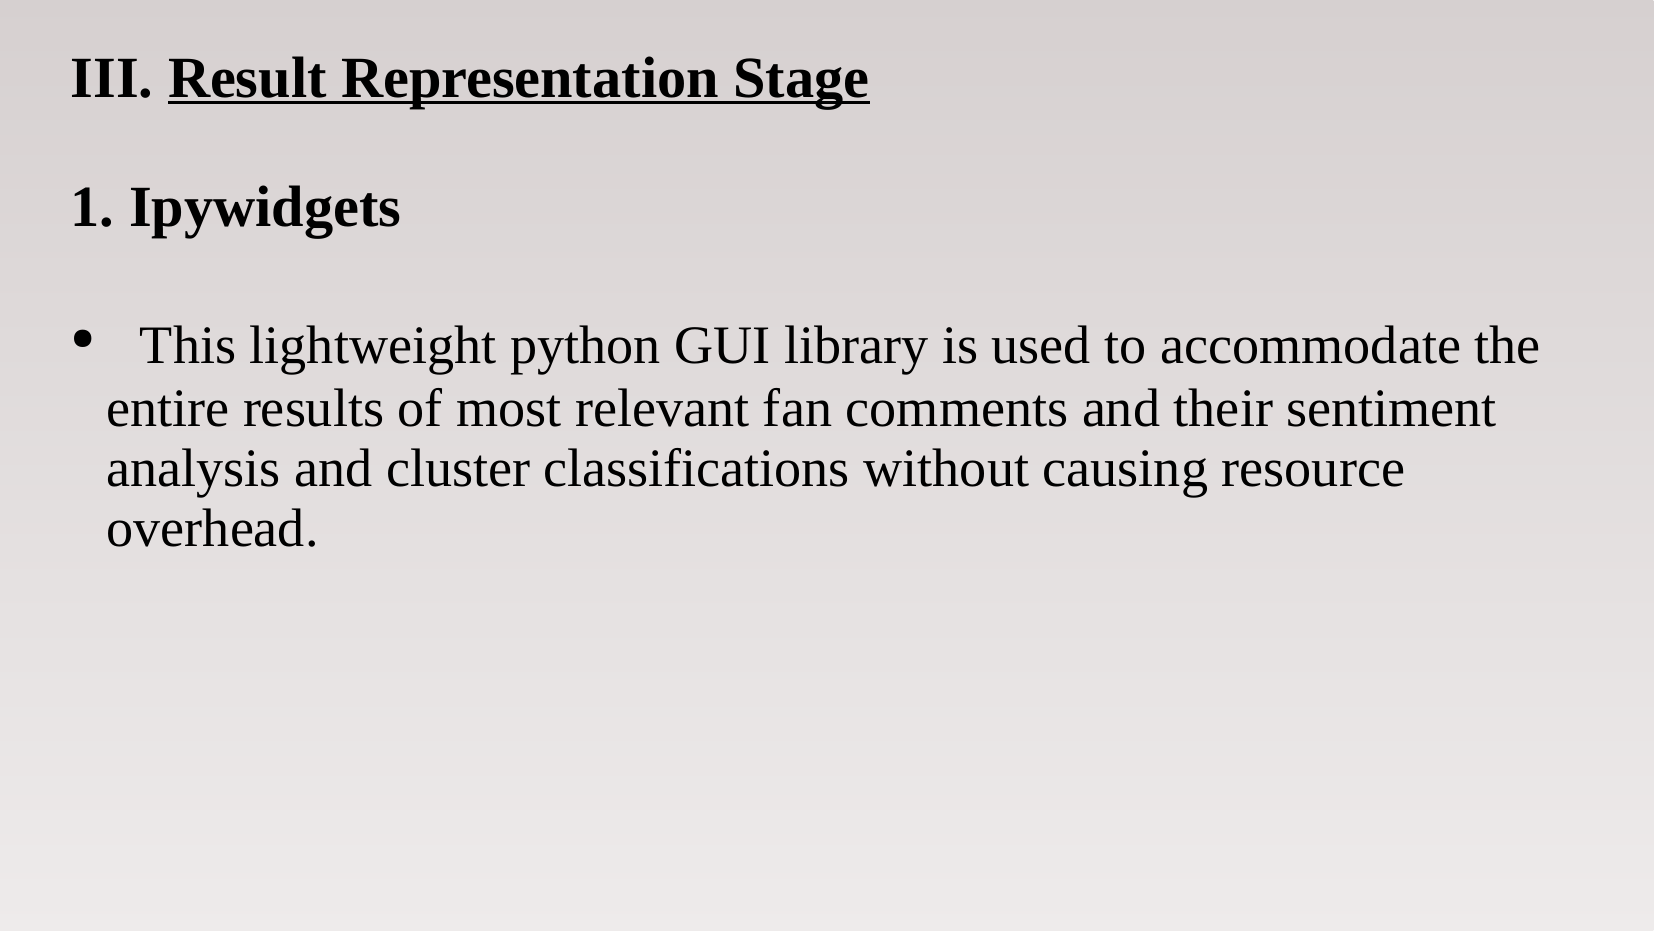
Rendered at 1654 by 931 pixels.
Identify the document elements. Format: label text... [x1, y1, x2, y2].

subtitle Result Representation Stage Ipywidgets This lightweight python GUI library is used to accommodate the entire results of most relevant fan comments and their sentiment analysis and cluster classifications without causing resource overhead. [70, 0, 1607, 798]
